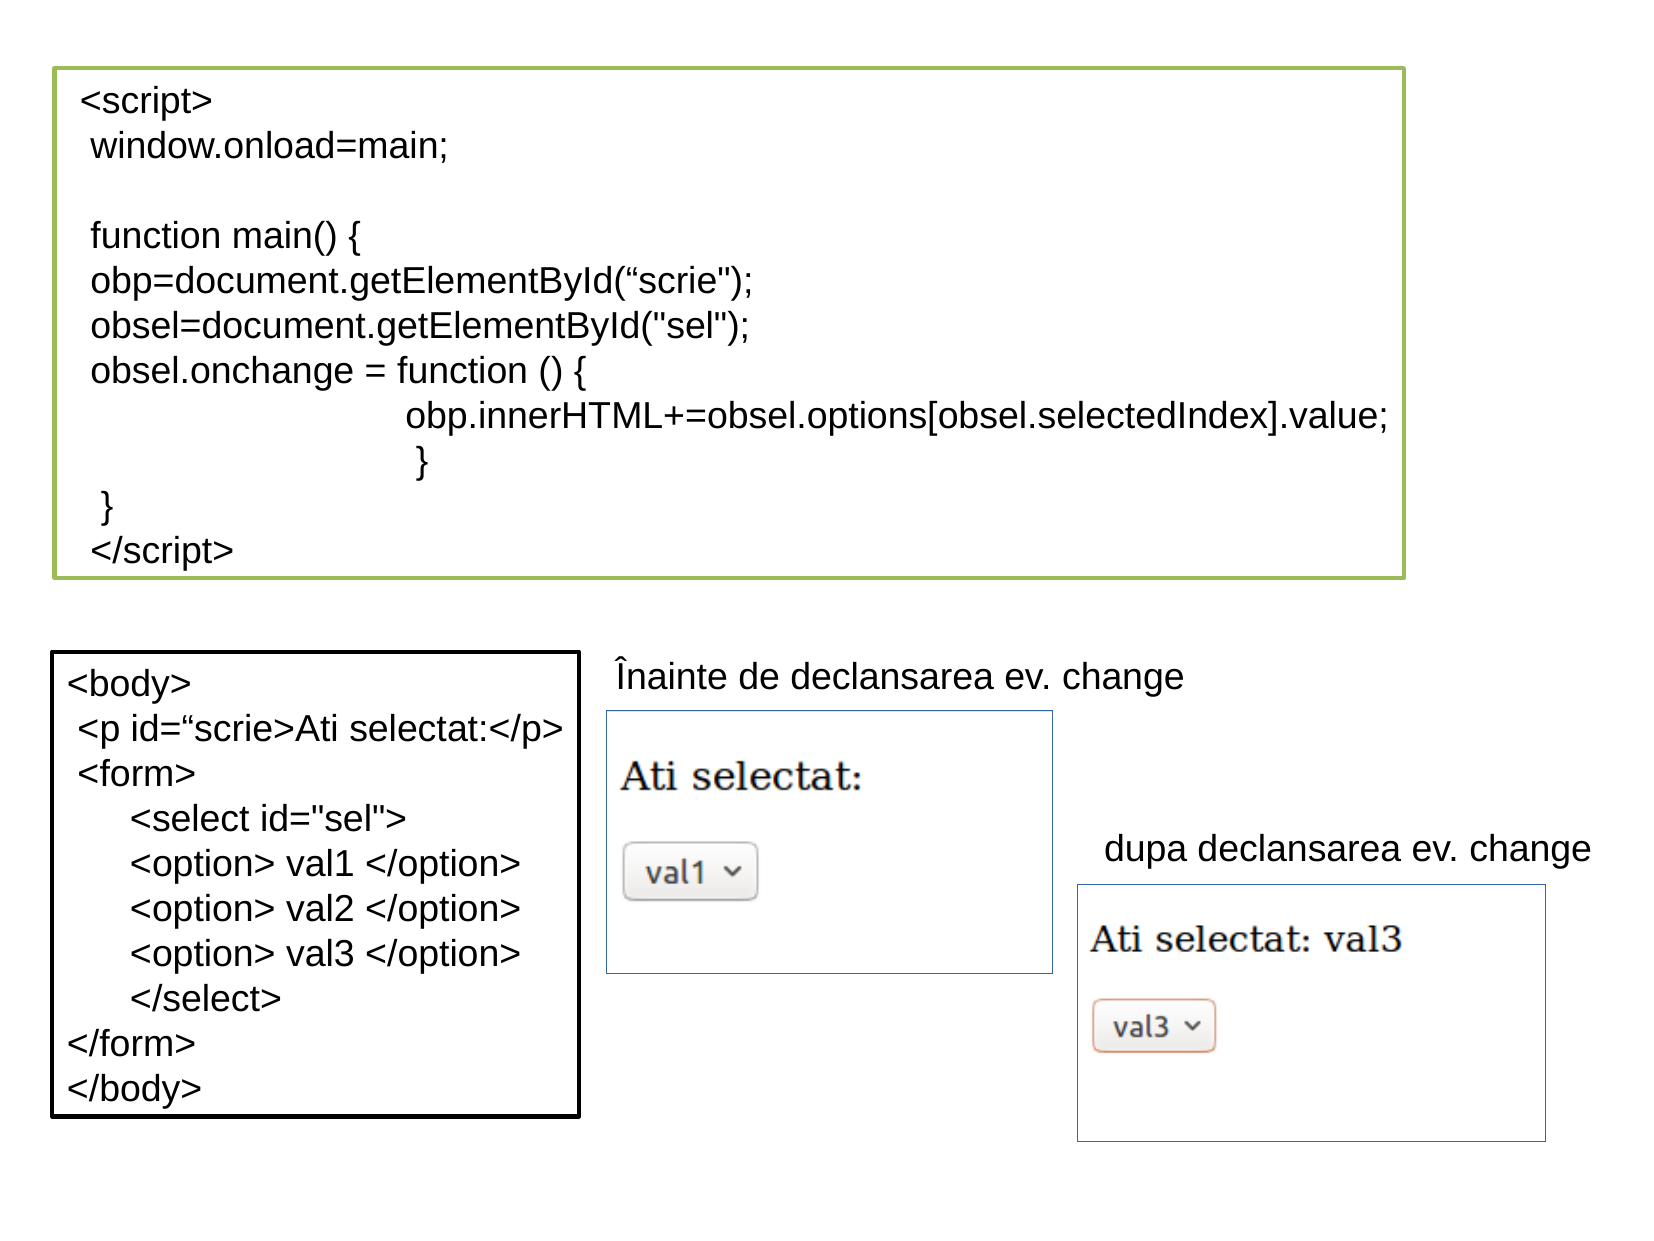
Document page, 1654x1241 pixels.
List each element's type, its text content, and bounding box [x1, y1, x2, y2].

text_box <script> window.onload=main; function main() { obp=document.getElementById(“scrie"); obsel=document.getElementById("sel"); obsel.onchange = function () { obp.innerHTML+=obsel.options[obsel.selectedIndex].value; } } </script> [54, 68, 1404, 578]
picture [1077, 884, 1546, 1142]
text_box <body> <p id=“scrie>Ati selectat:</p> <form> <select id="sel"> <option> val1 </option> <option> val2 </option> <option> val3 </option> </select> </form> </body> [52, 651, 579, 1117]
picture [606, 710, 1053, 974]
text_box dupa declansarea ev. change [1089, 819, 1613, 877]
text_box Înainte de declansarea ev. change [600, 648, 1200, 705]
